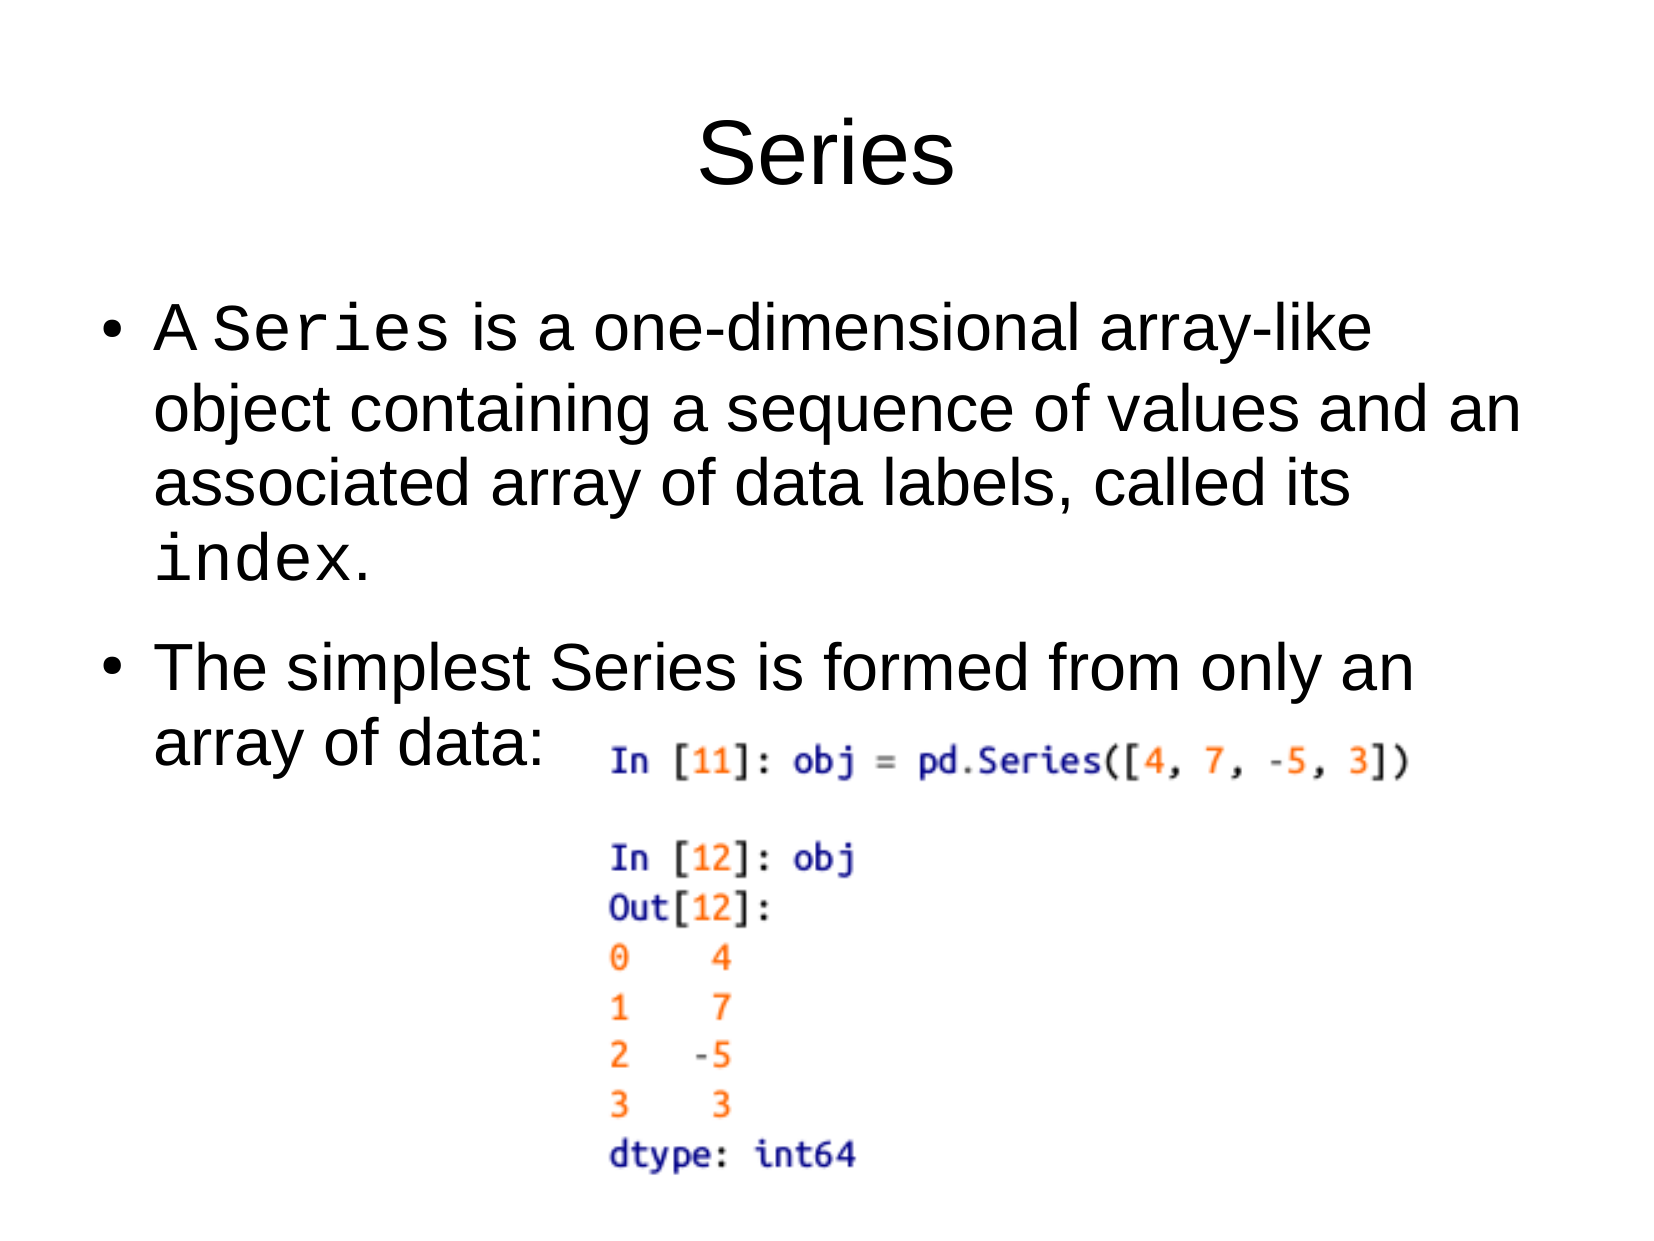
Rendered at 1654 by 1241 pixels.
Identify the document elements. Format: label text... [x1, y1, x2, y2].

picture [600, 719, 1451, 1186]
list A Series is a one-dimensional array-like object containing a sequence of values and an associated array of data labels, called its index. The simplest Series is formed from only an array of data: [82, 290, 1571, 1010]
title Series [82, 49, 1571, 257]
